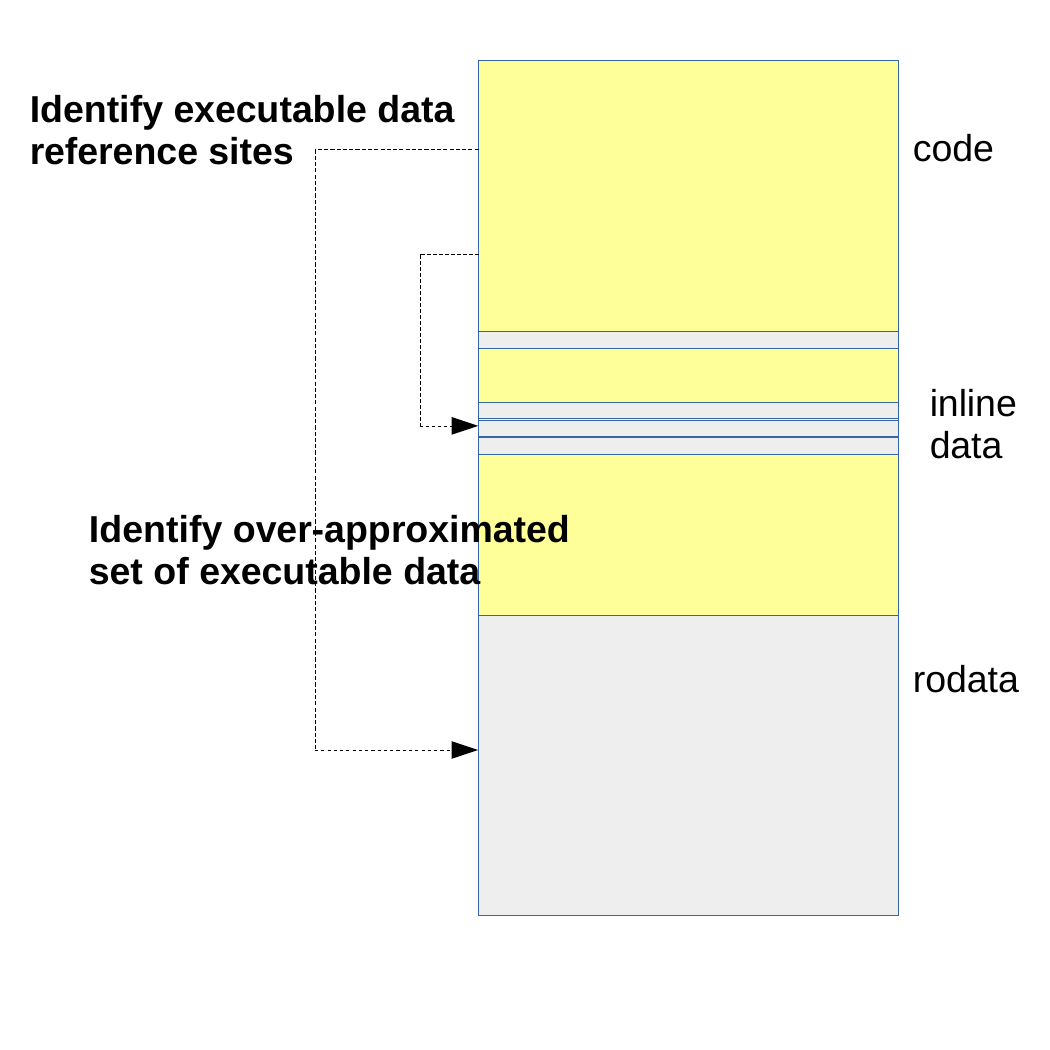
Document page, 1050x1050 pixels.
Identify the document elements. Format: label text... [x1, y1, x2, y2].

text_box Identify over-approximated set of executable data [74, 501, 586, 601]
text_box Identify executable data reference sites [15, 81, 481, 180]
text_box inline data [915, 375, 1032, 474]
text_box code [898, 120, 1009, 177]
text_box rodata [898, 651, 1034, 709]
text_box [478, 60, 899, 916]
